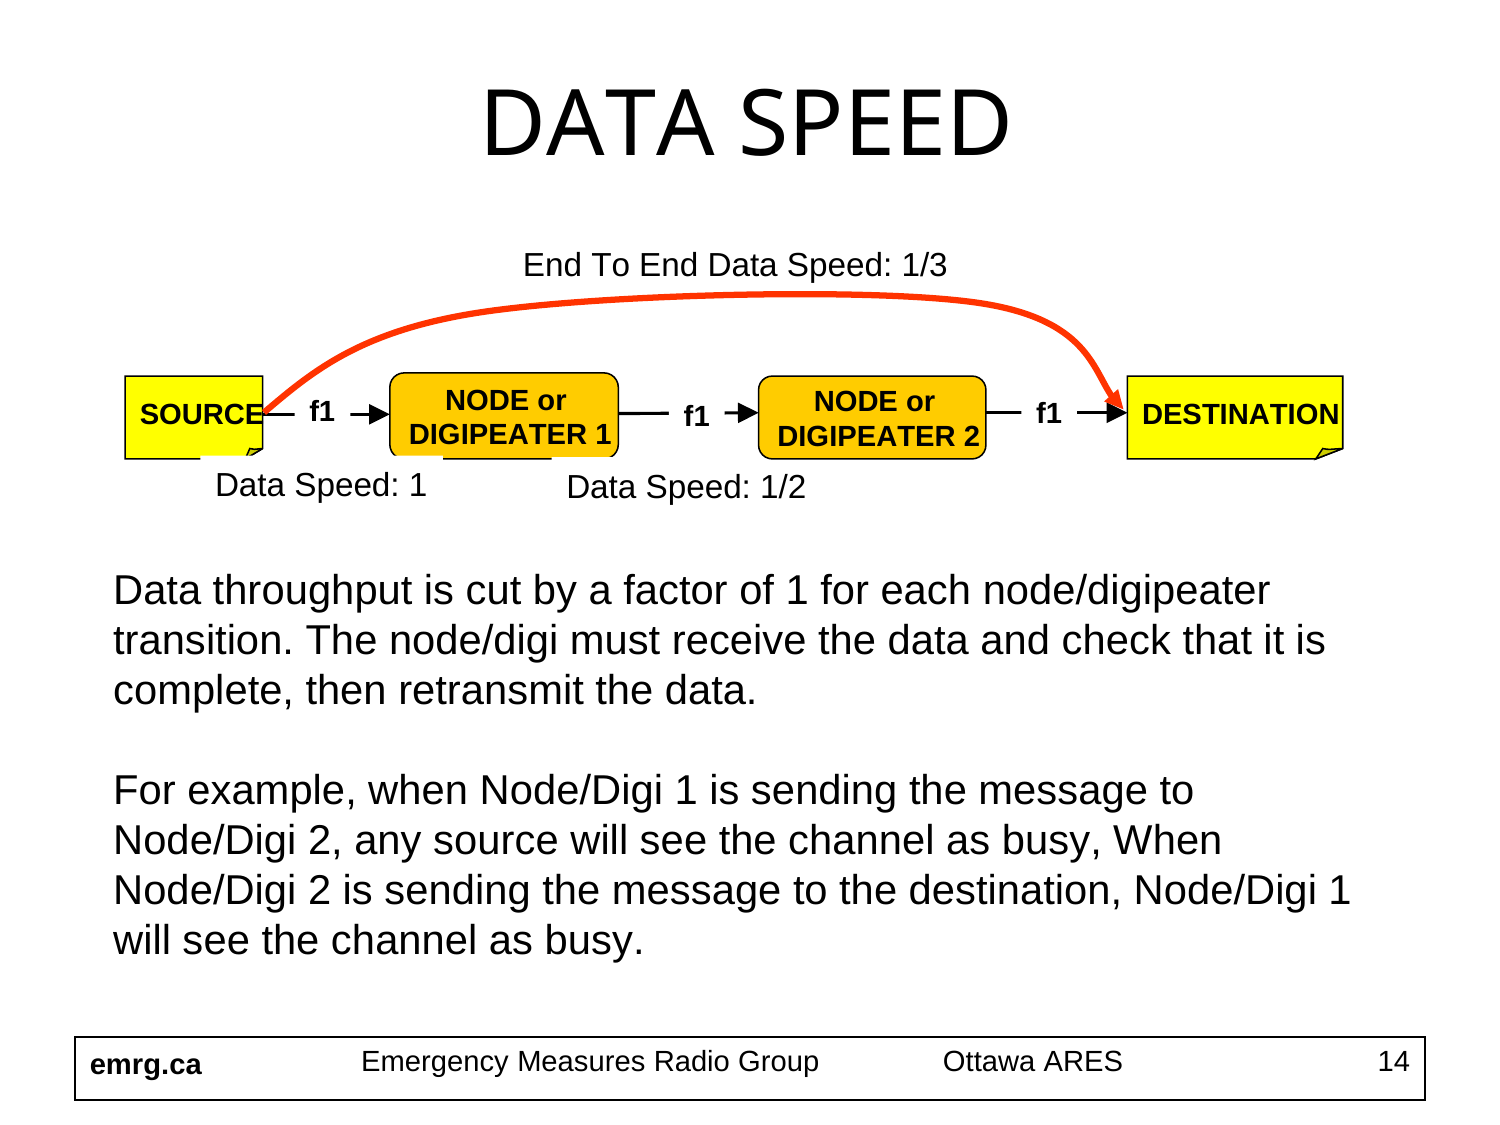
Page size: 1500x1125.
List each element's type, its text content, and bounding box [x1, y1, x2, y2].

text_box SOURCE [125, 376, 263, 459]
text_box Data Speed: 1/2 [551, 457, 831, 513]
text_box f1 [294, 384, 351, 436]
text_box Data Speed: 1 [200, 455, 443, 512]
text_box DESTINATION [1127, 376, 1343, 459]
text_box NODE or DIGIPEATER 2 [758, 376, 986, 459]
text_box f1 [668, 389, 725, 440]
text_box NODE or DIGIPEATER 1 [389, 372, 619, 459]
text_box End To End Data Speed: 1/3 [508, 235, 973, 291]
text_box DATA SPEED [71, 24, 1422, 213]
text_box Data throughput is cut by a factor of 1 for each node/digipeater transition. The node/digi must receive the data and check that it is complete, then retransmit the data. For example, when Node/Digi 1 is sending the message to Node/Digi 2, any source will see the channel as busy, When Node/Digi 2 is sending the message to the destination, Node/Digi 1 will see the channel as busy. [98, 554, 1401, 971]
text_box f1 [1021, 386, 1077, 437]
